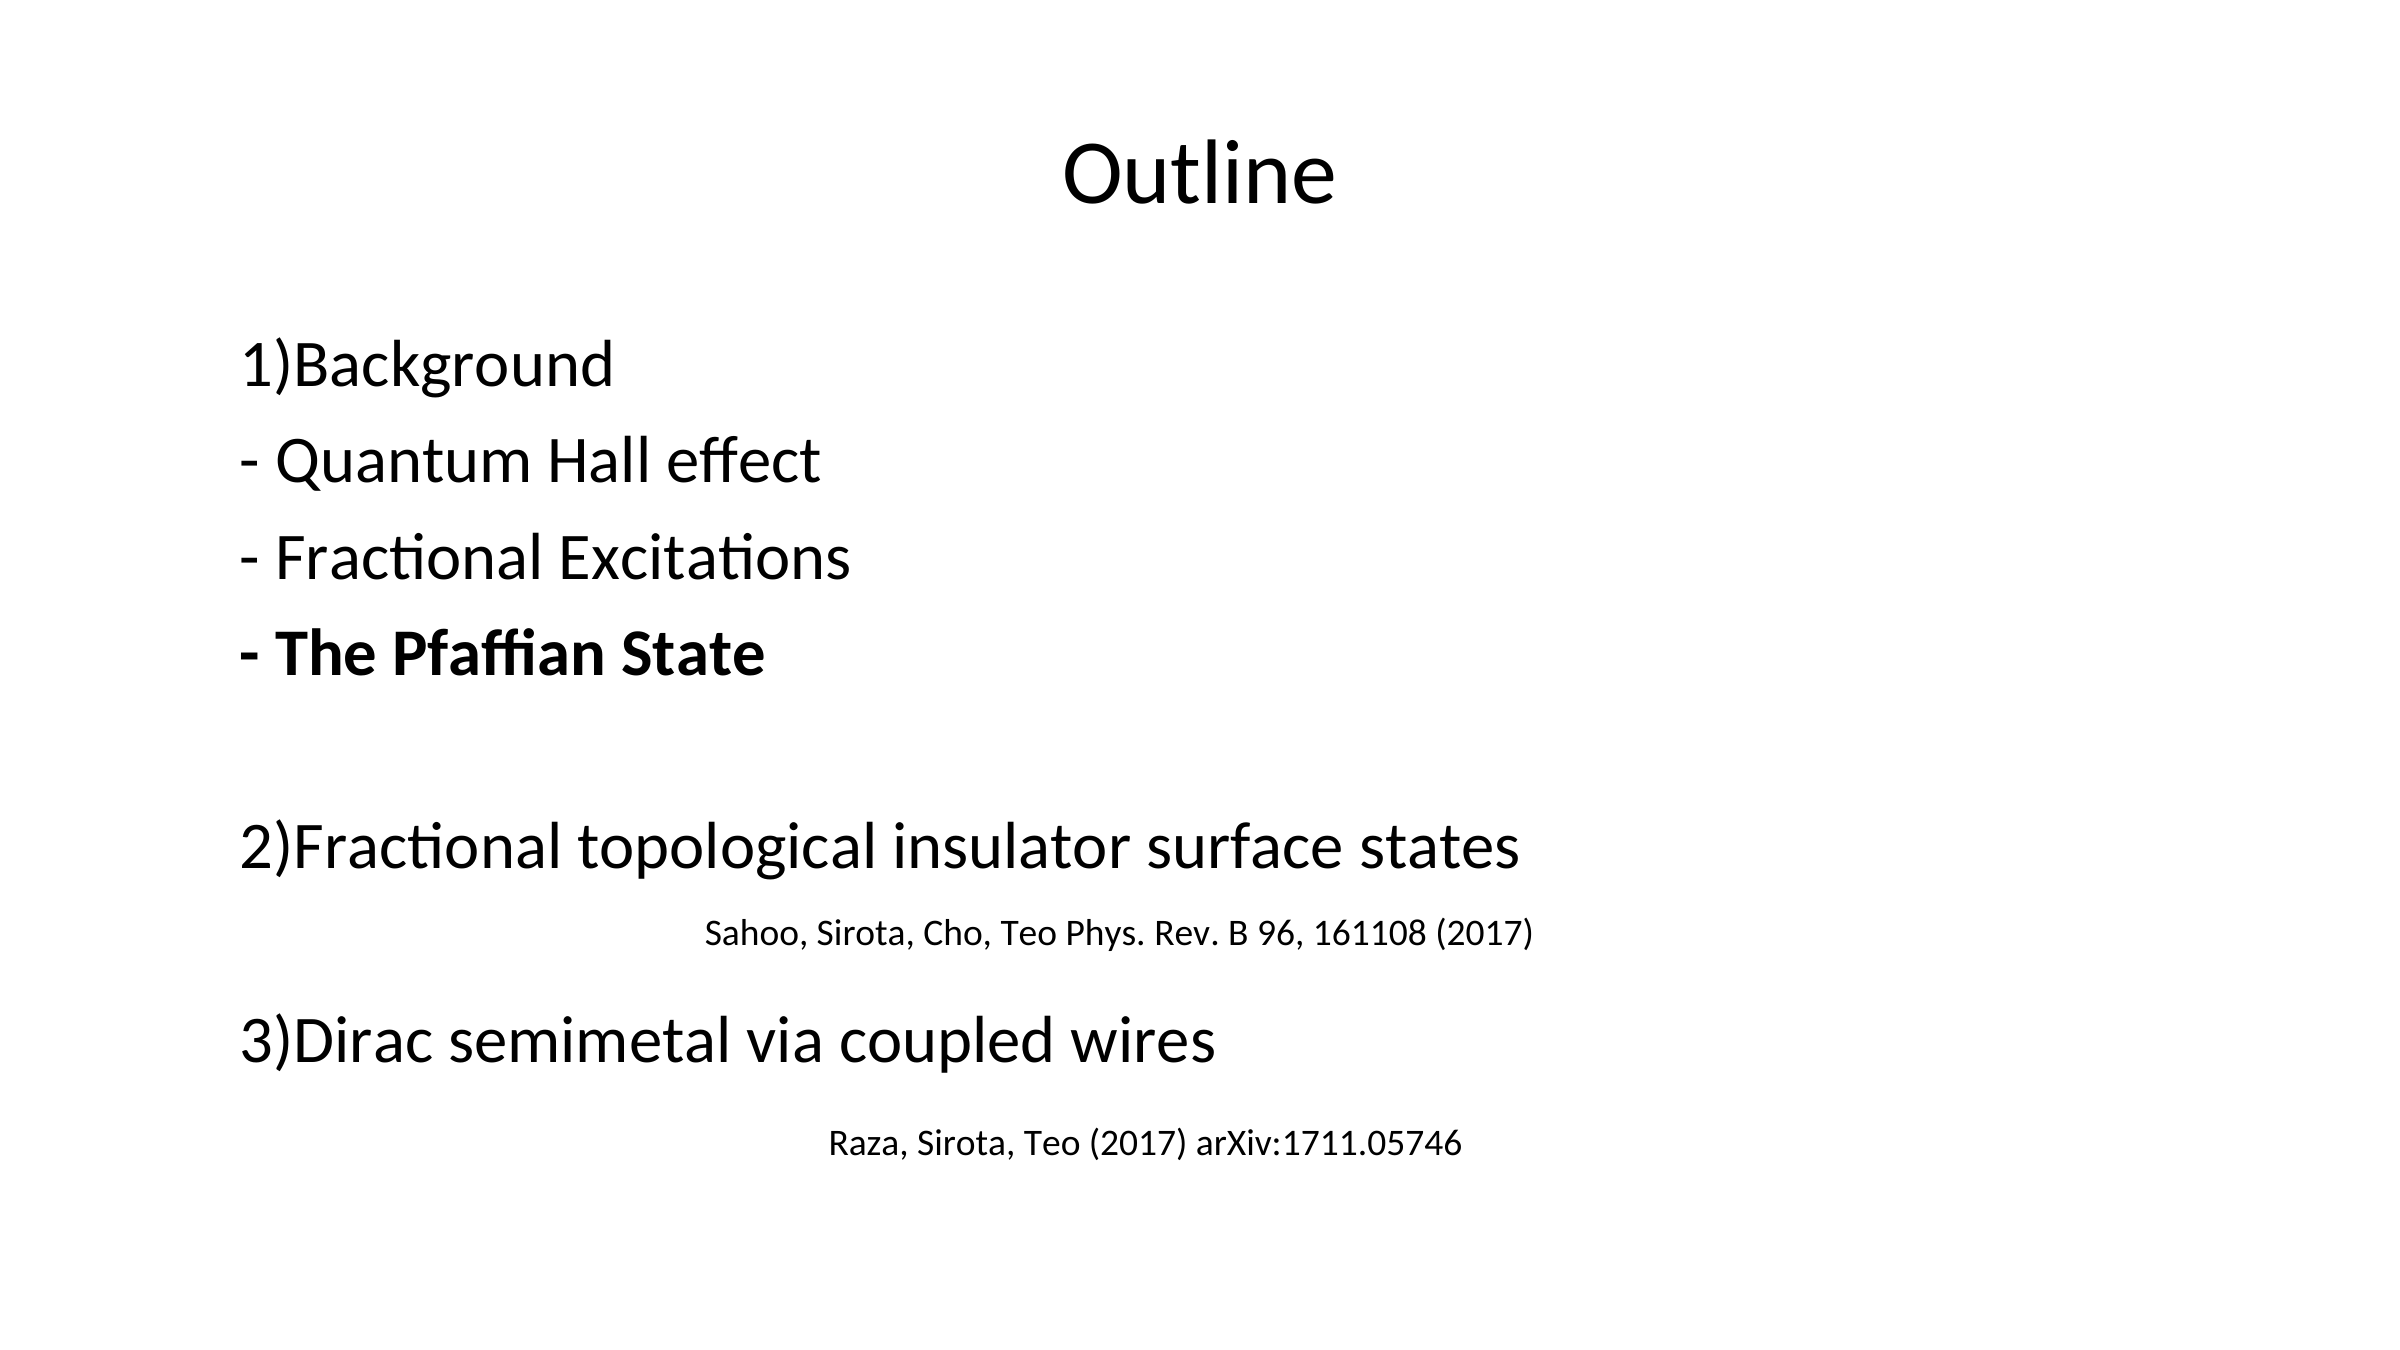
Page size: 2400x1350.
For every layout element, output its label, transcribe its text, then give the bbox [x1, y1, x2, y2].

list 1)Background - Quantum Hall effect - Fractional Excitations - The Pfaffian State 2)Fractional topological insulator surface states 3)Dirac semimetal via coupled wires [225, 311, 2385, 1350]
text_box Sahoo, Sirota, Cho, Teo Phys. Rev. B 96, 161108 (2017) [690, 900, 1816, 1005]
text_box Raza, Sirota, Teo (2017) arXiv:1711.05746 [813, 1110, 1576, 1215]
title Outline [120, 53, 2280, 280]
